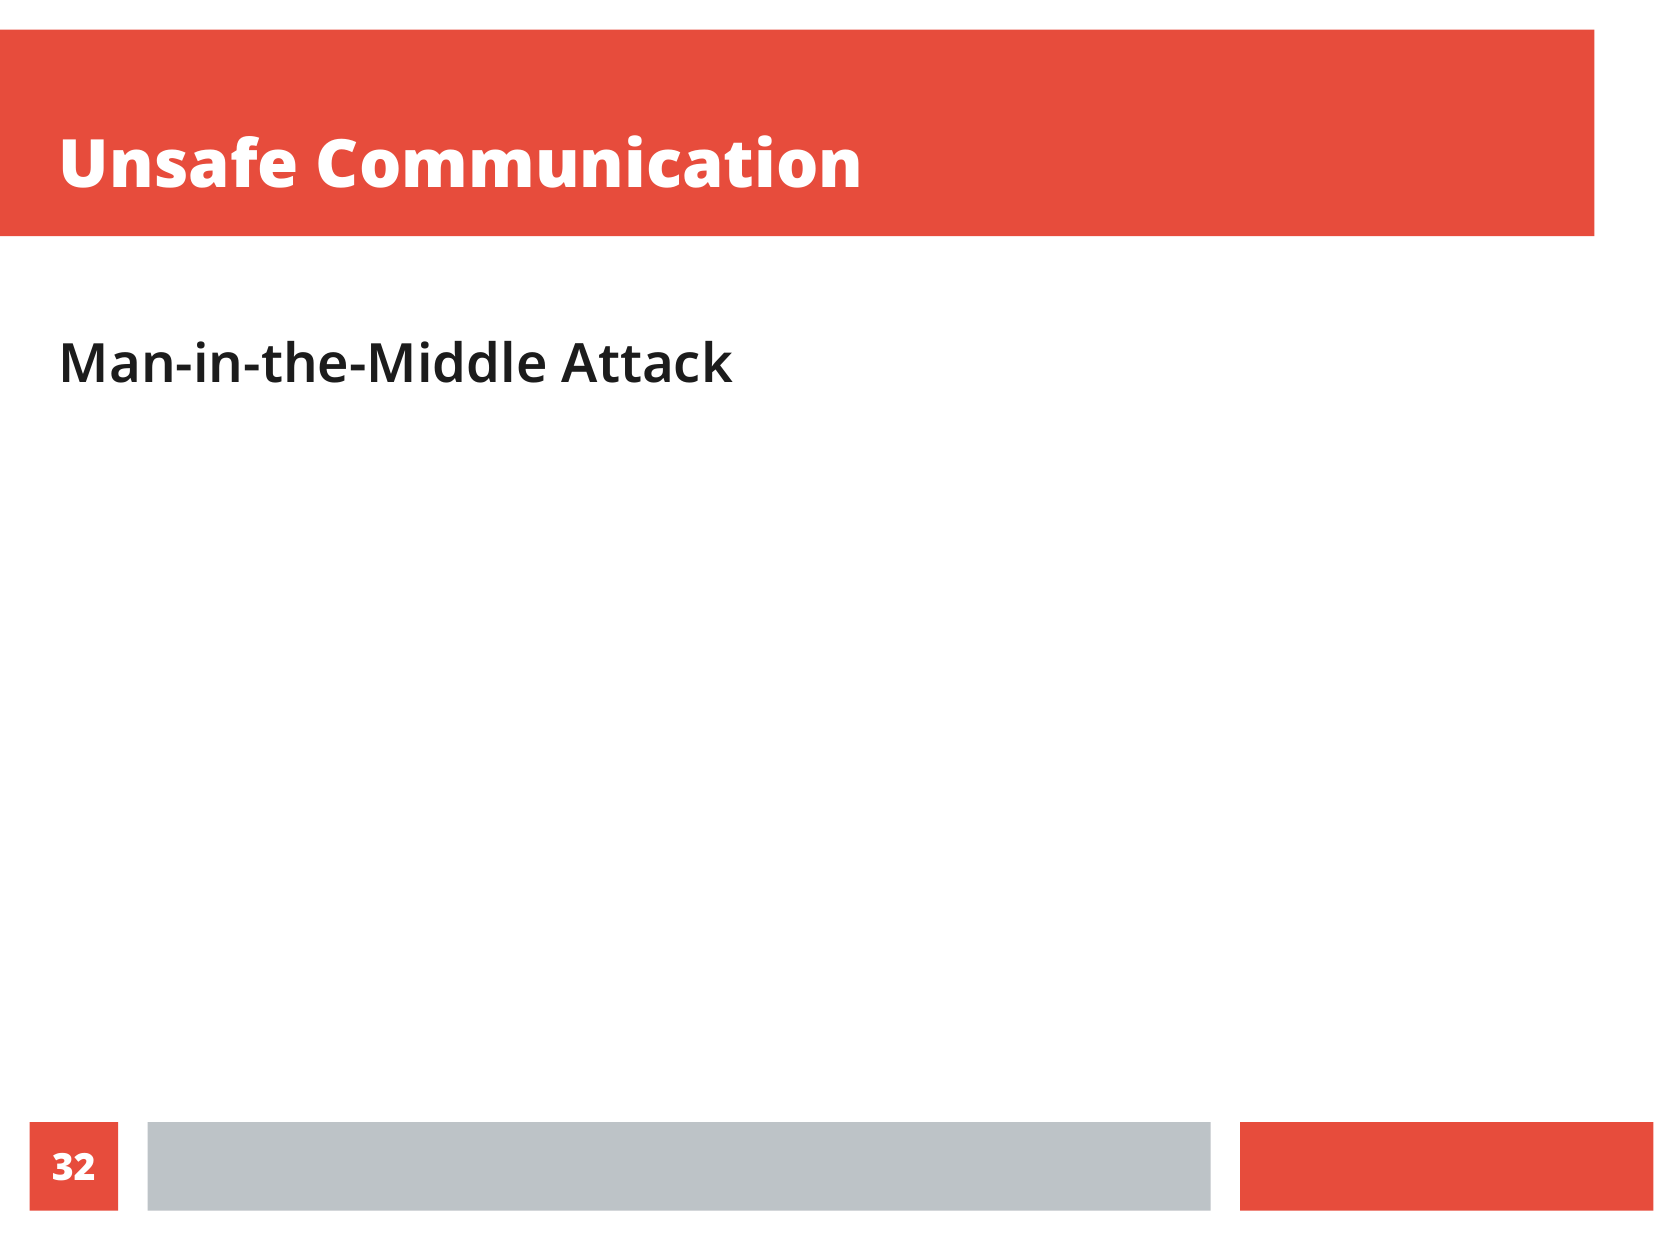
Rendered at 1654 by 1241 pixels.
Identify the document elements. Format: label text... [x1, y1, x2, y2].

list Man-in-the-Middle Attack [59, 324, 1565, 1093]
title Unsafe Communication [59, 59, 1595, 207]
